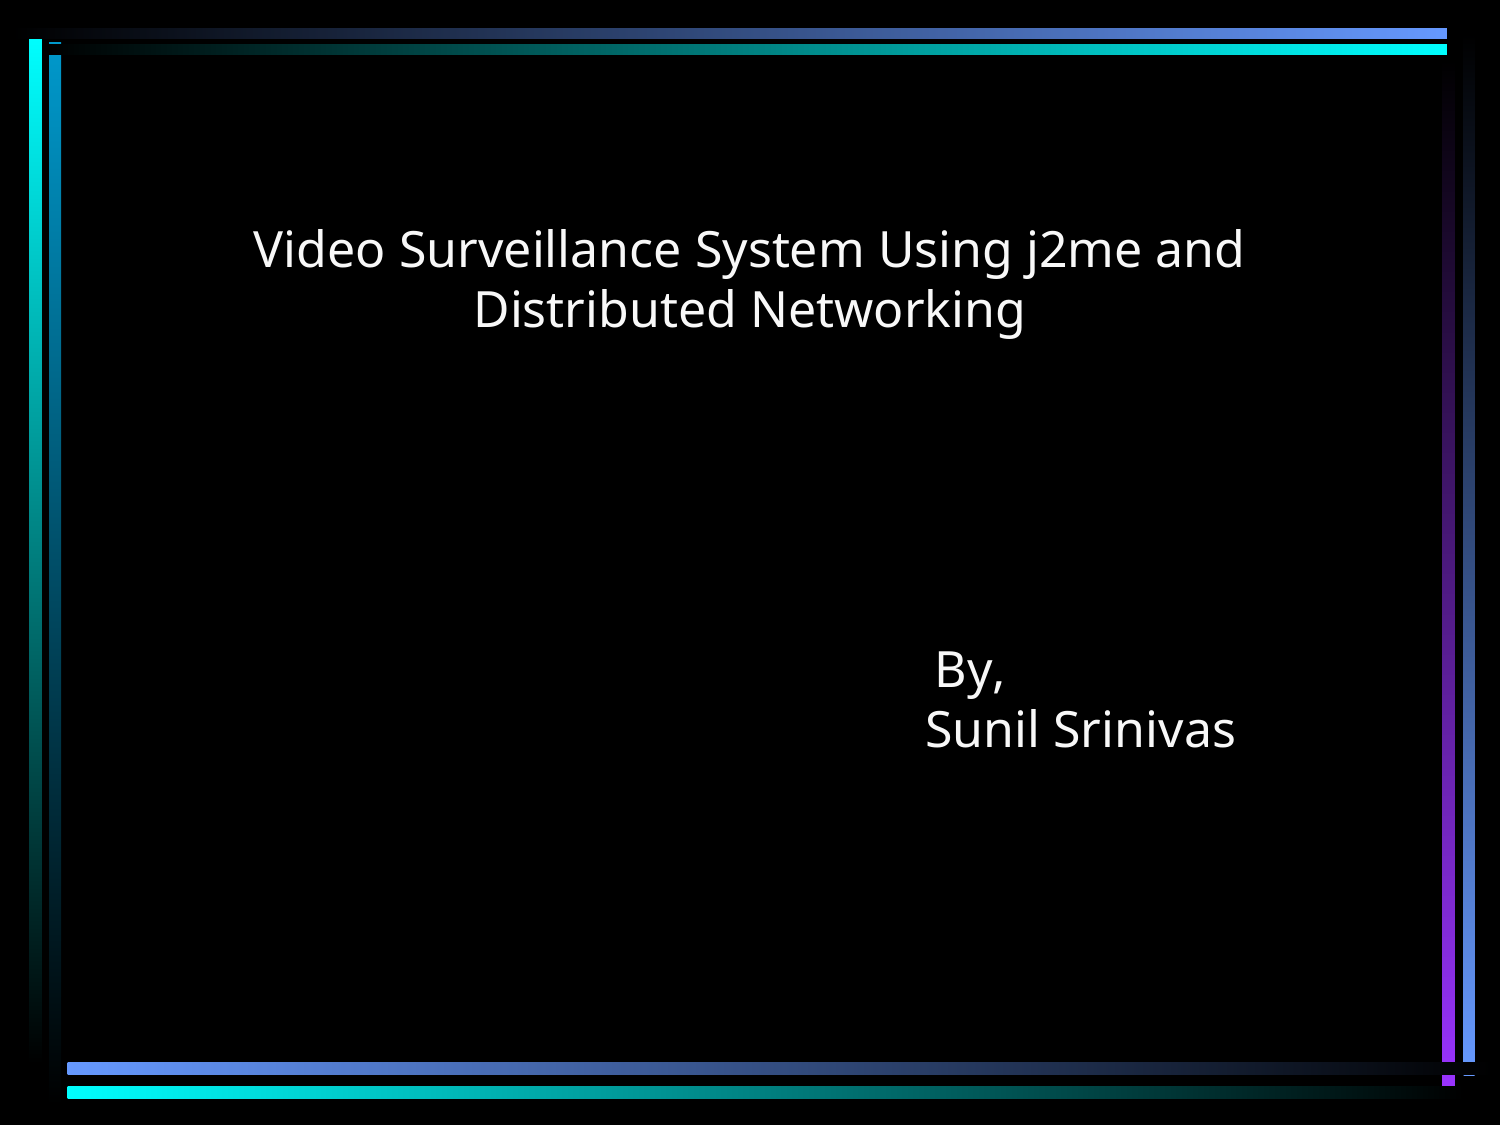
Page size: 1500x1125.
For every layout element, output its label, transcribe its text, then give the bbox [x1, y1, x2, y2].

text_box Video Surveillance System Using j2me and Distributed Networking By, Sunil Srinivas [112, 209, 1388, 953]
